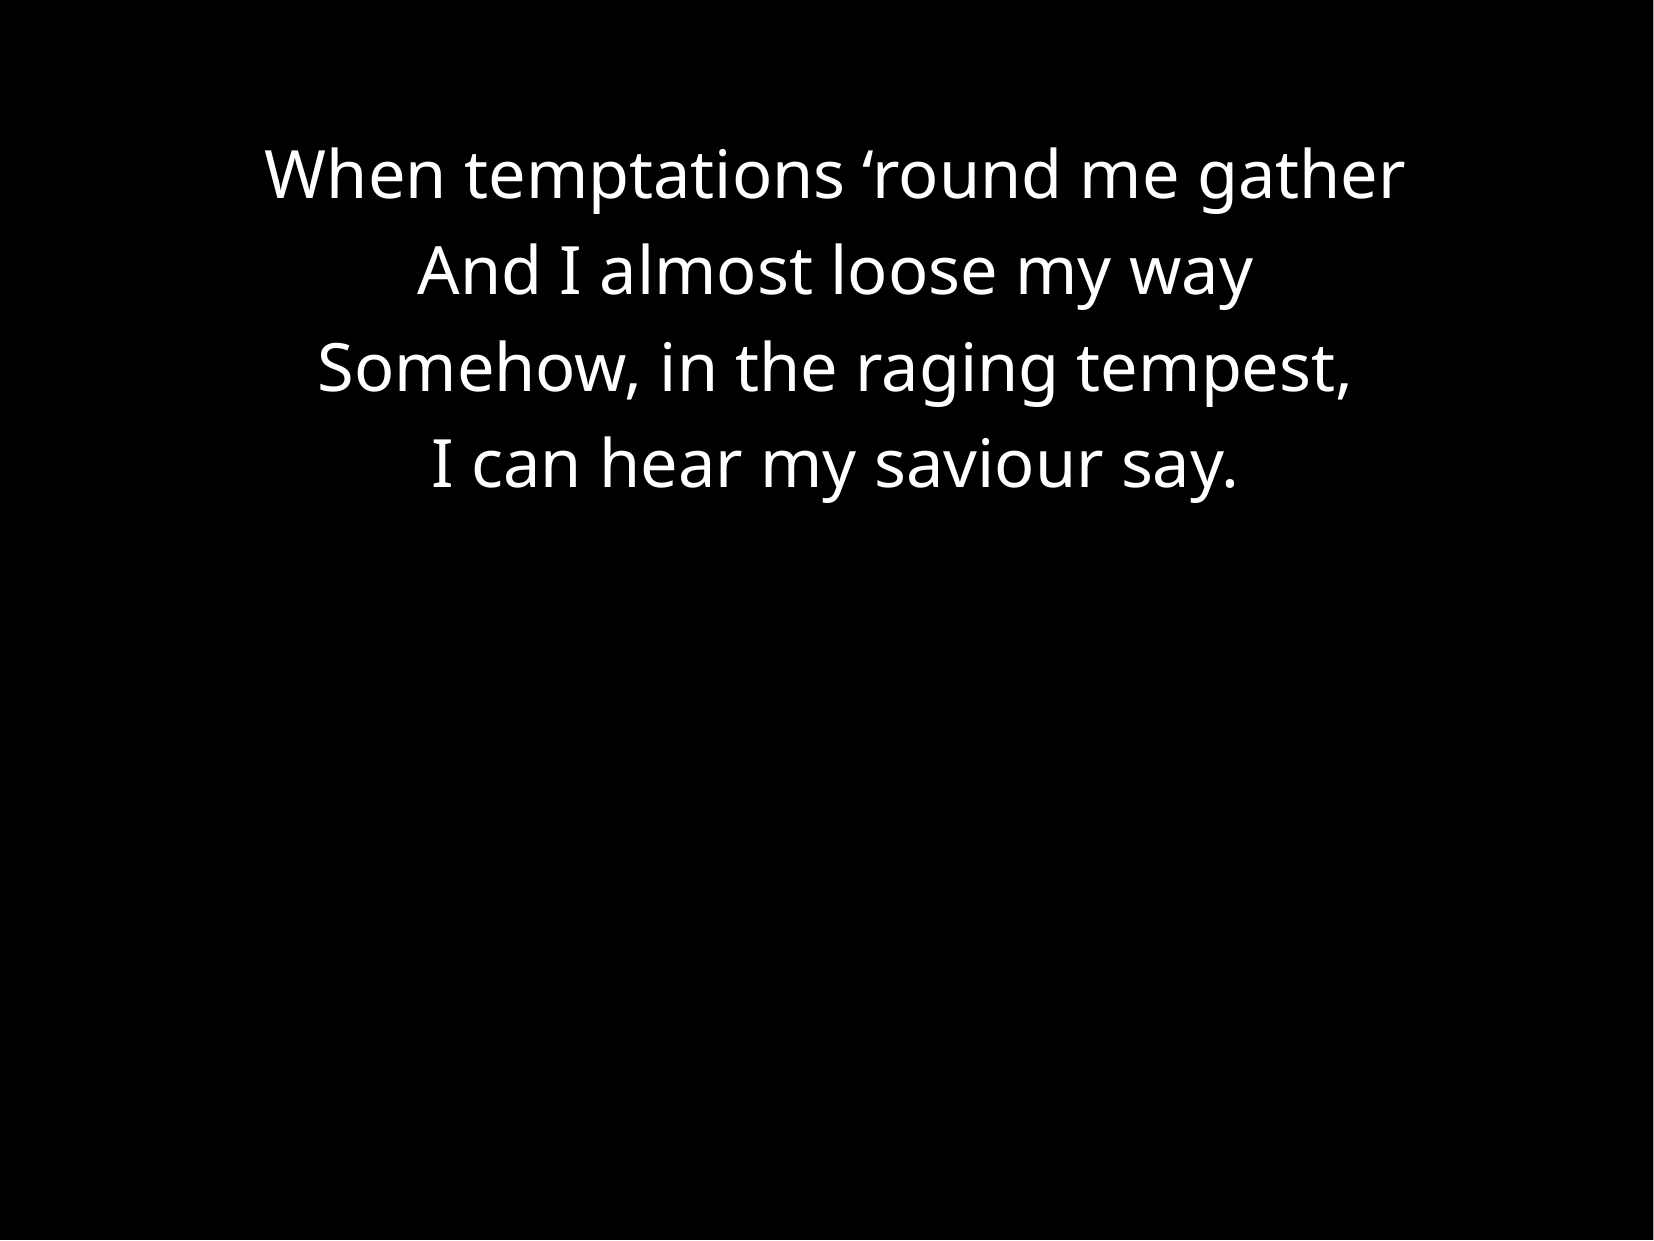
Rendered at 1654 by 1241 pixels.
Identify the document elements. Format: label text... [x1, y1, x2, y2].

text_box When temptations ‘round me gather And I almost loose my way Somehow, in the raging tempest, I can hear my saviour say. [82, 123, 1571, 943]
